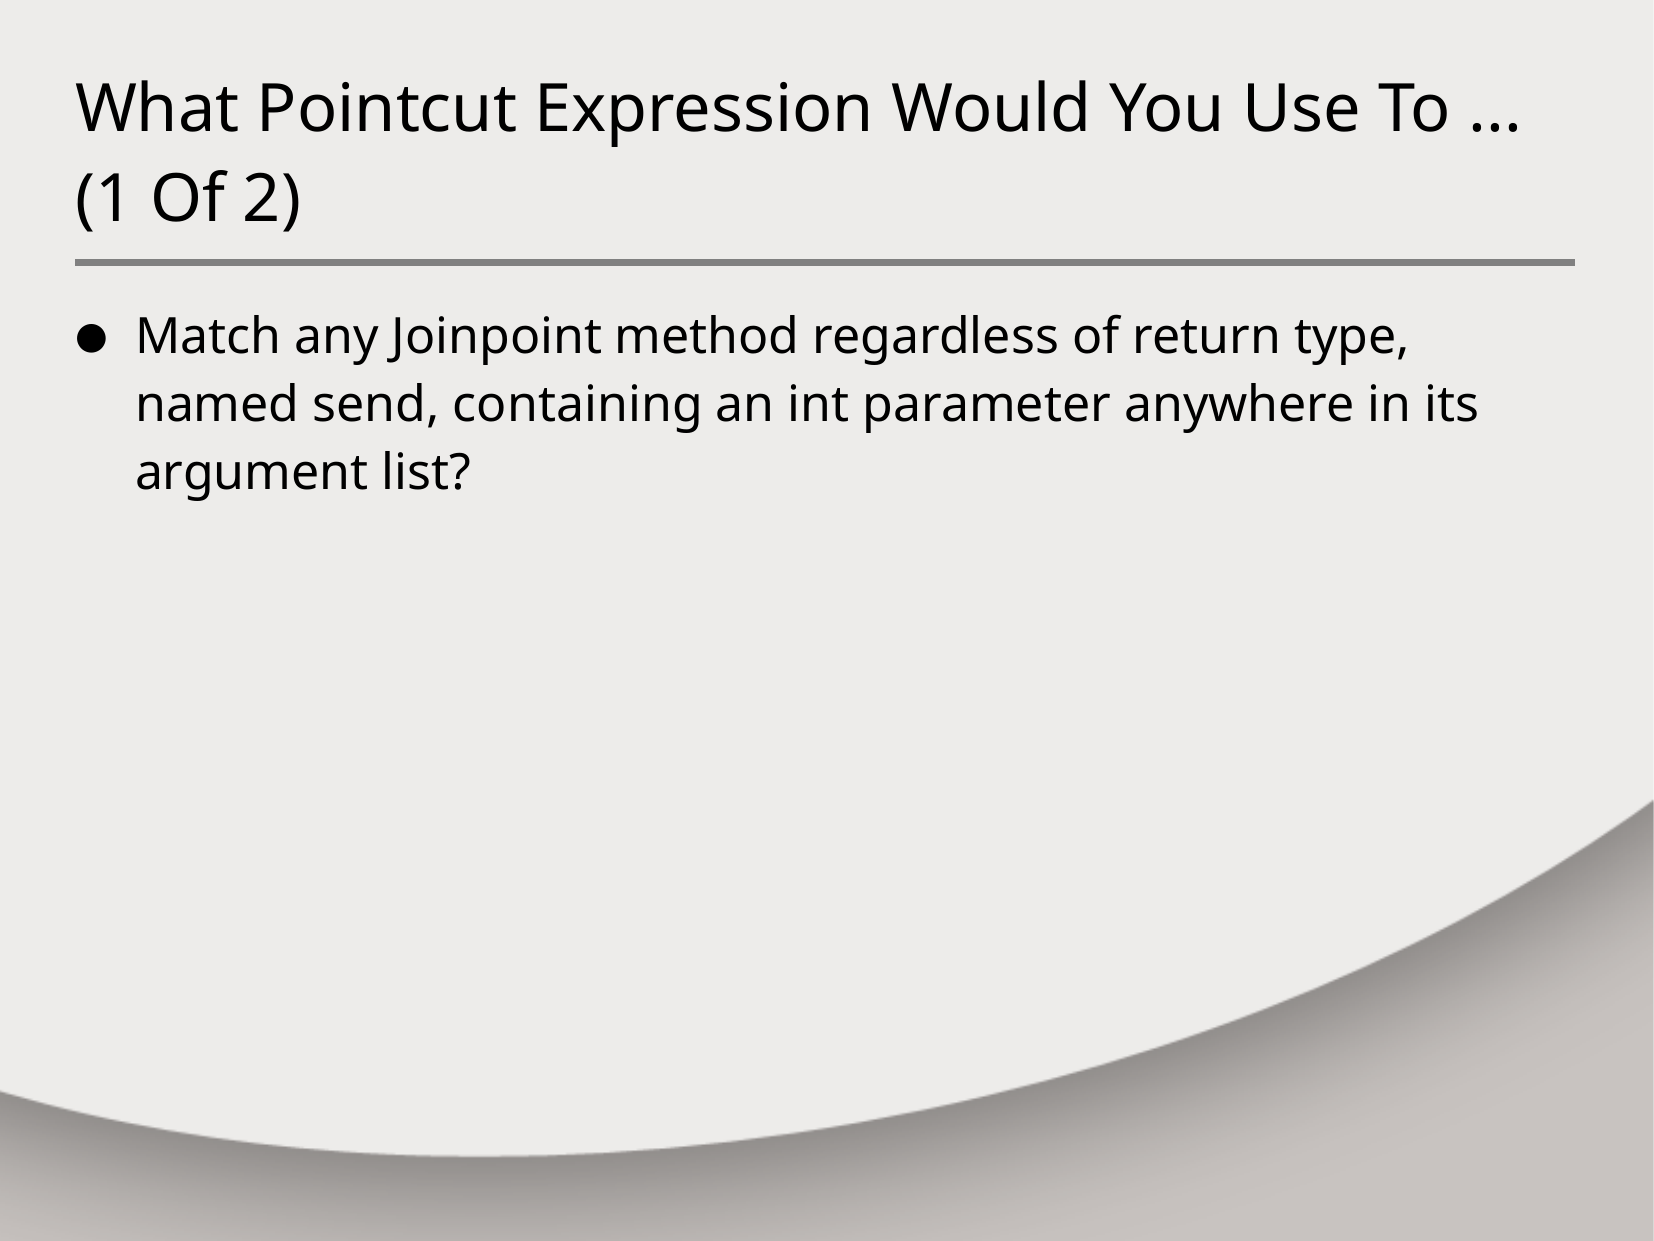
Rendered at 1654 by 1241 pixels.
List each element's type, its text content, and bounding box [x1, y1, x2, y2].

title What Pointcut Expression Would You Use To ... (1 Of 2) [75, 75, 1576, 226]
list Match any Joinpoint method regardless of return type, named send, containing an int parameter anywhere in its argument list? [75, 300, 1576, 1163]
picture [0, 0, 1654, 1241]
